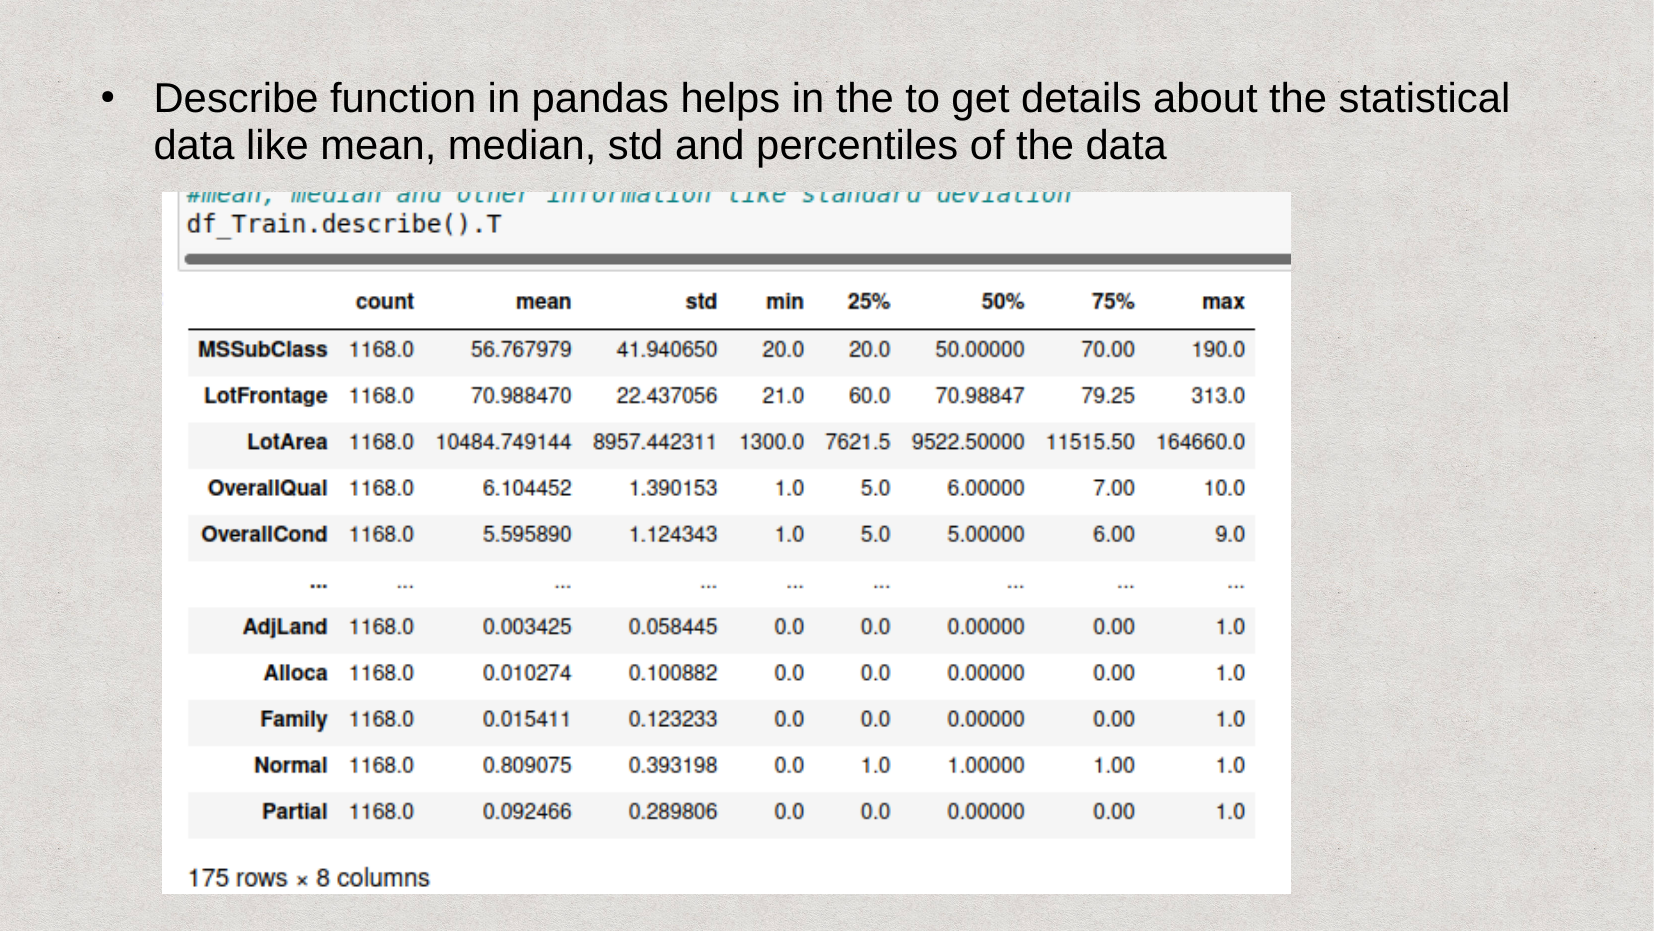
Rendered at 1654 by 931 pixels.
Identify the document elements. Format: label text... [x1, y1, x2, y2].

list Describe function in pandas helps in the to get details about the statistical data like mean, median, std and percentiles of the data [82, 75, 1571, 841]
picture [0, 0, 1654, 931]
